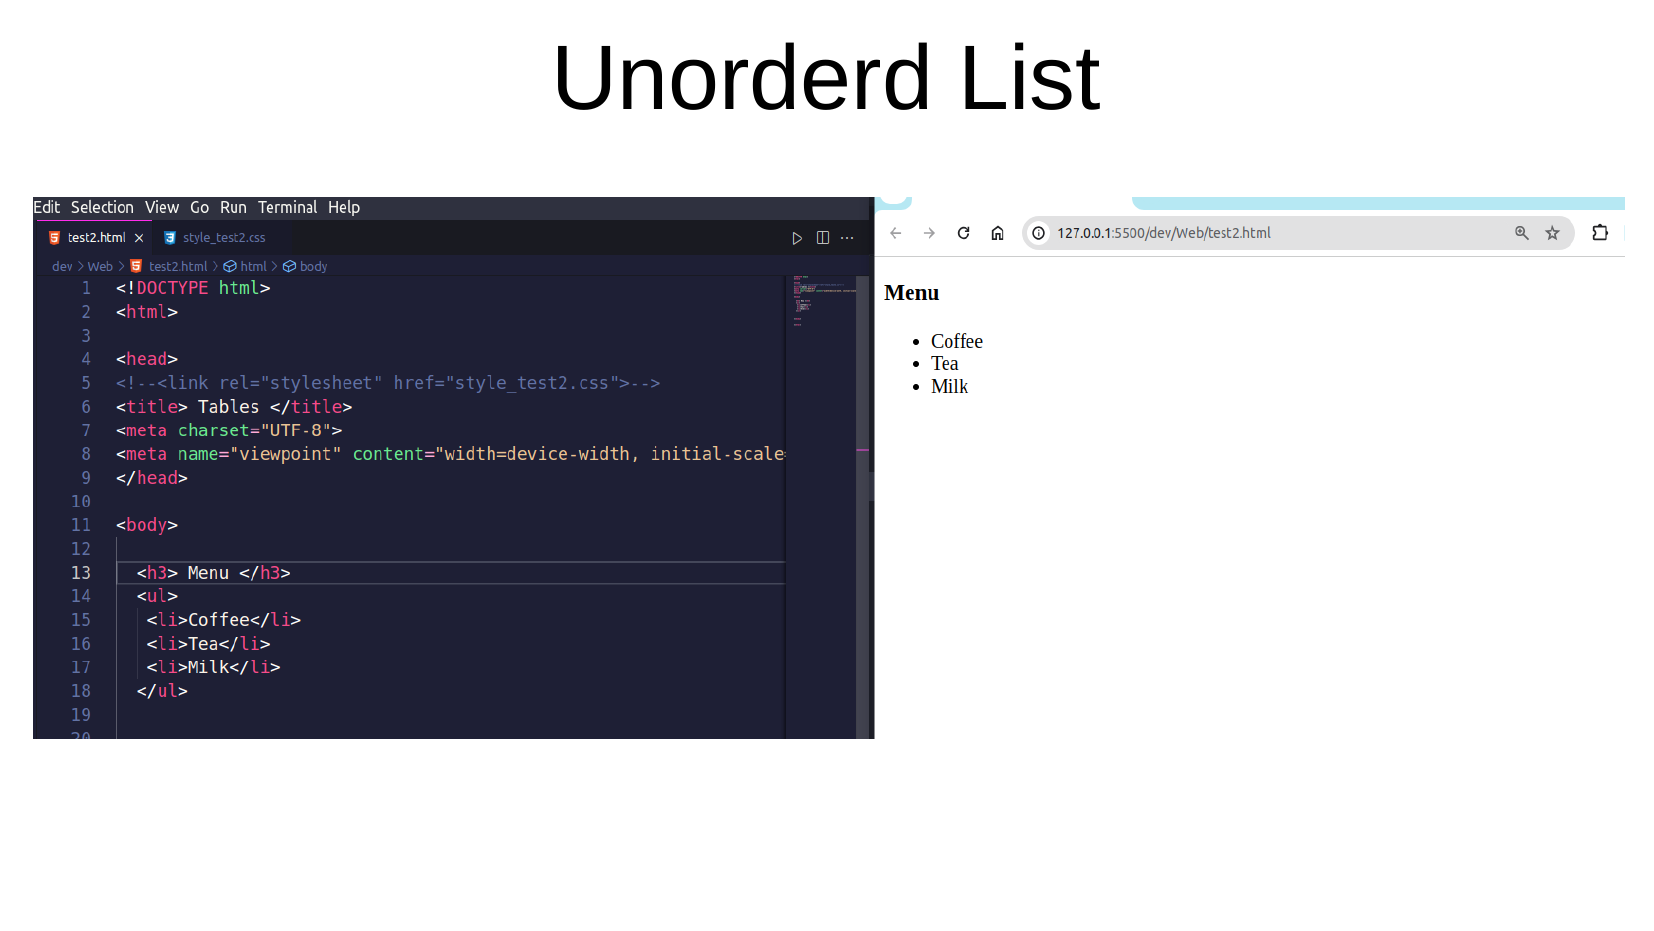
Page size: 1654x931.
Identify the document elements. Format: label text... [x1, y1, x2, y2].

title Unorderd List [82, 26, 1571, 129]
picture [33, 197, 1625, 739]
